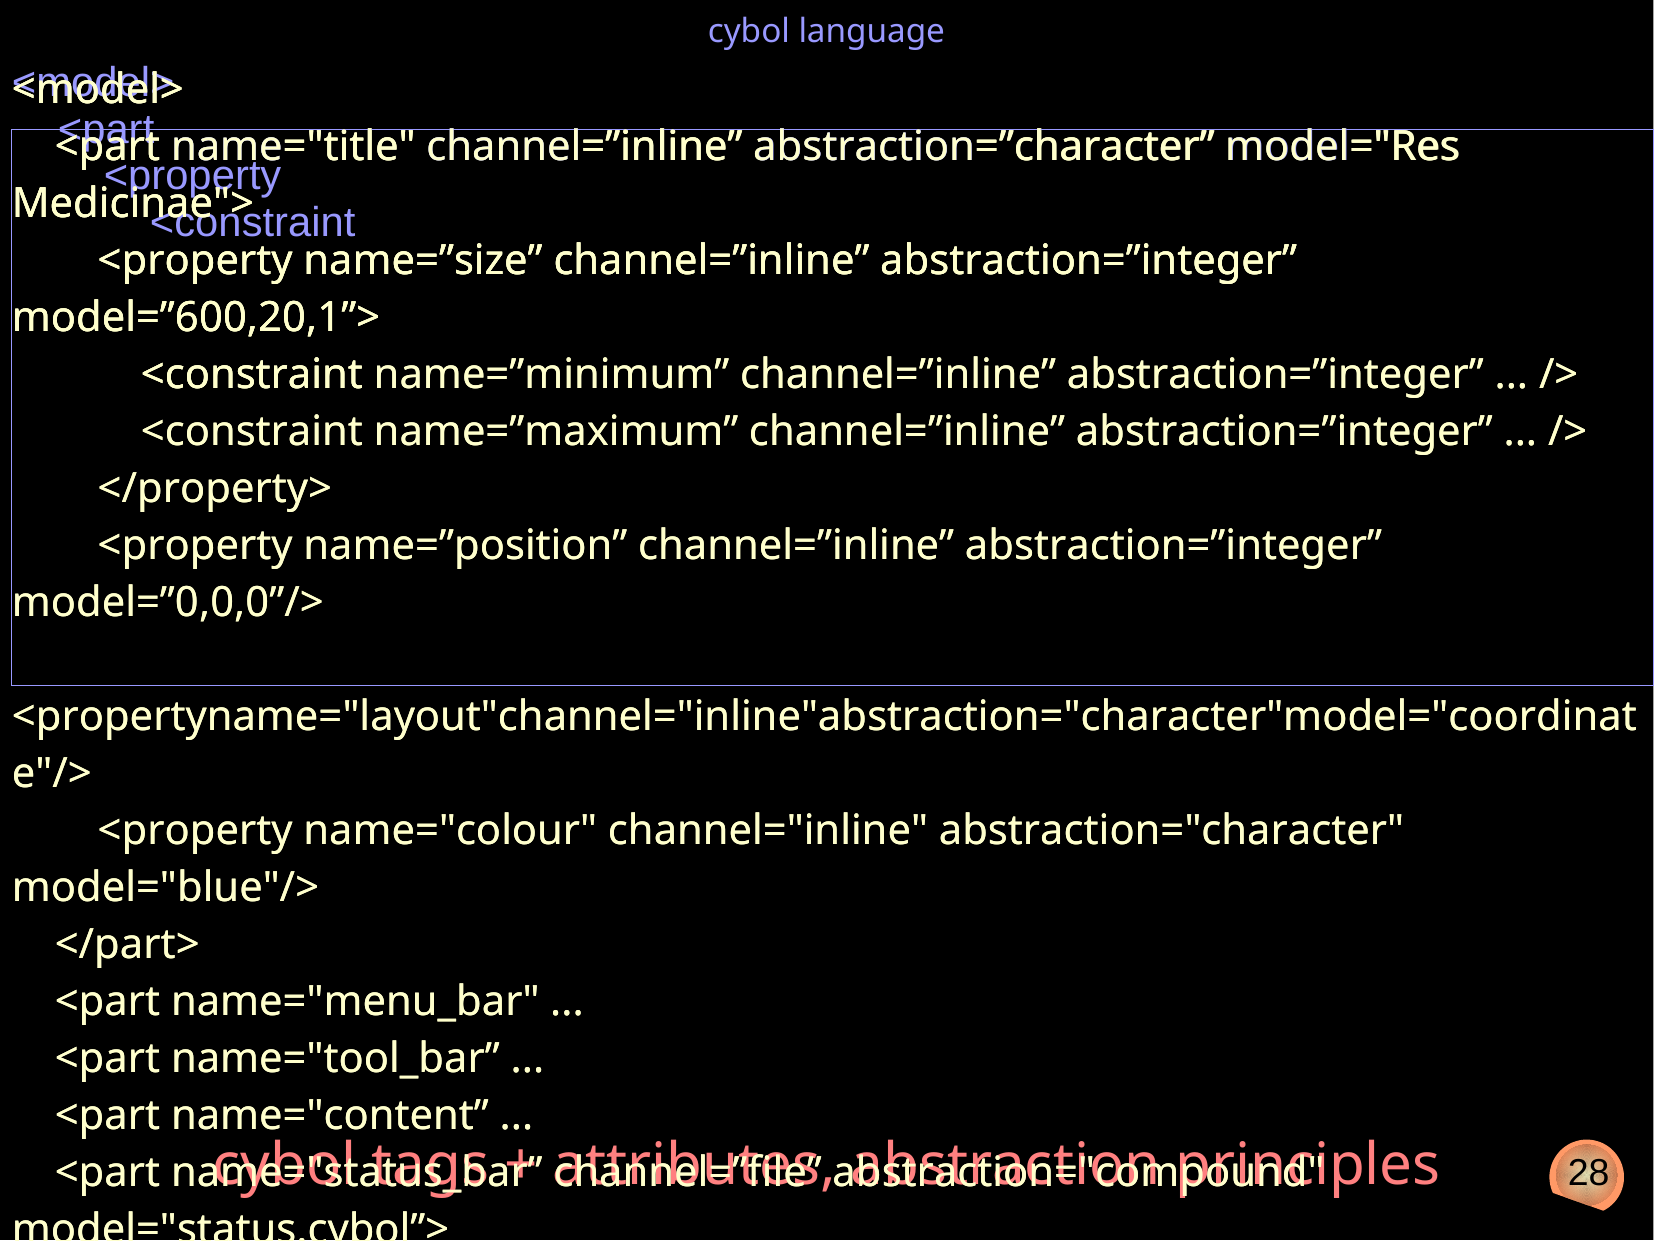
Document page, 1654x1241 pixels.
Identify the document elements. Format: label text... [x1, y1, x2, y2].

text_box cybol language [0, 0, 1654, 60]
text_box cyboi interpreter [1563, 1151, 1611, 1199]
text_box cybop (cybernetics oriented programming) [1558, 1147, 1615, 1204]
text_box cybol tags + attributes, abstraction principles [118, 1122, 1536, 1211]
text_box <model> <part name="title" channel=”inline” abstraction=”character” model="Res Medicinae"> <property name=”size” channel=”inline” abstraction=”integer” model=”600,20,1”> <constraint name=”minimum” channel=”inline” abstraction=”integer” ... /> <constraint name=”maximum” channel=”inline” abstraction=”integer” ... /> </property> <property name=”position” channel=”inline” abstraction=”integer” model=”0,0,0”/> <propertyname="layout"channel="inline"abstraction="character"model="coordinate"/> <property name="colour" channel="inline" abstraction="character" model="blue"/> </part> <part name="menu_bar" ... <part name="tool_bar” ... <part name="content” ... <part name="status_bar” channel=”file” abstraction="compound" model="status.cybol”> <property name="layout" channel="inline"abstraction="character"model="compass"/> <property name="cell" channel="inline" abstraction="character" model="north"/> </part> </model> [11, 59, 1654, 1063]
